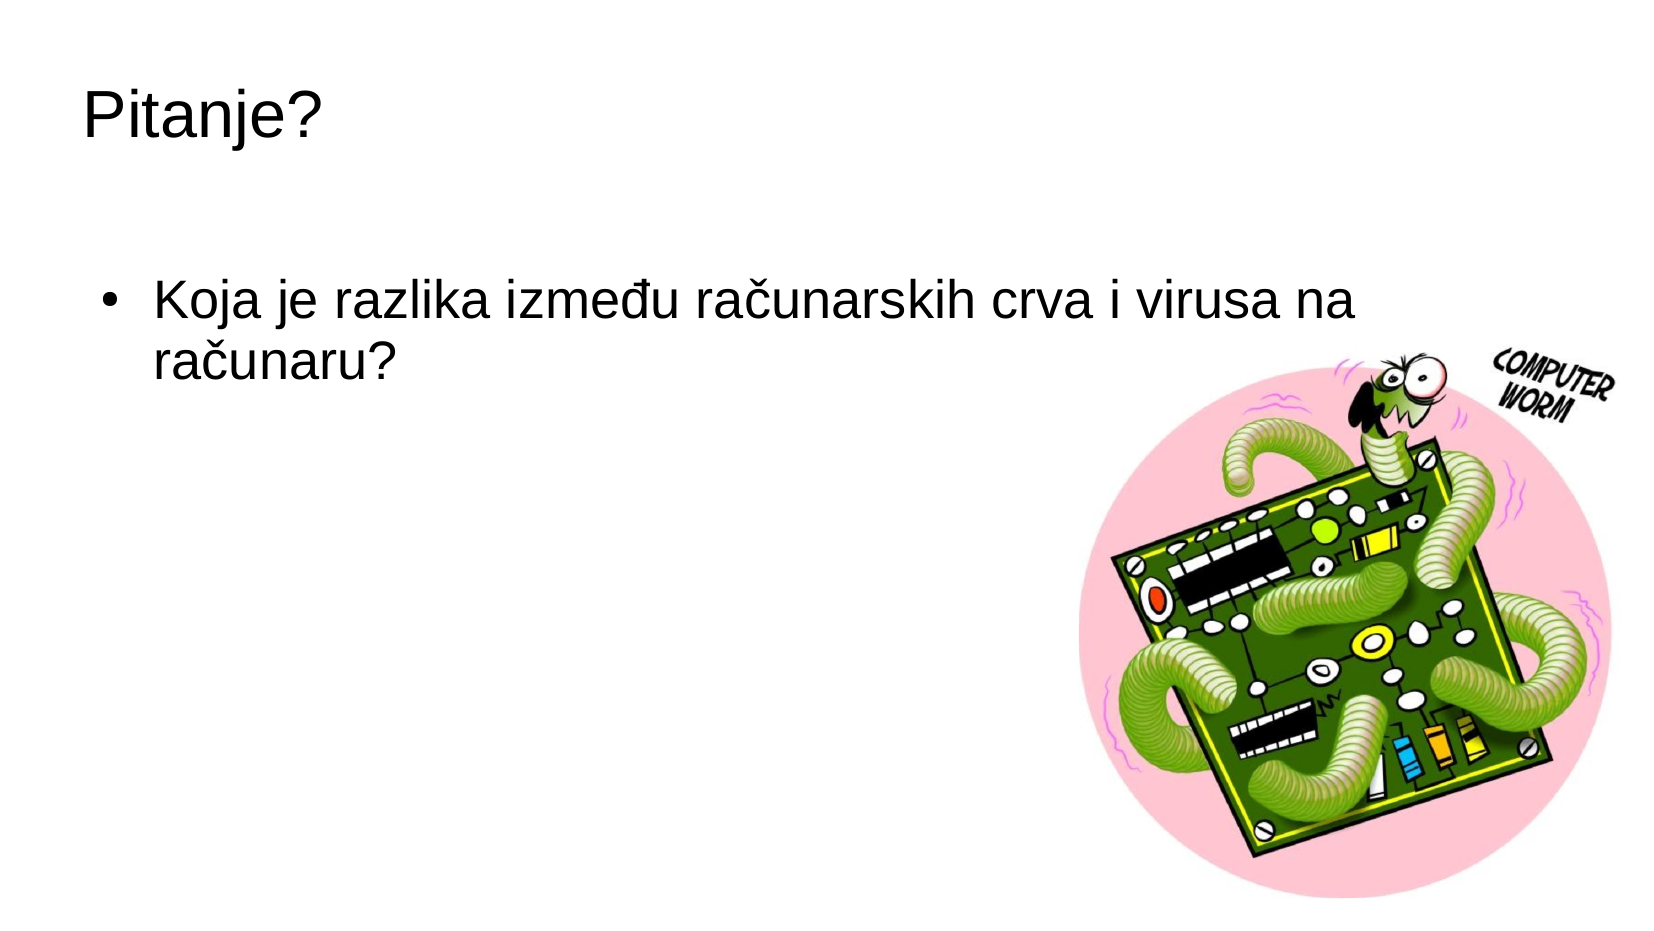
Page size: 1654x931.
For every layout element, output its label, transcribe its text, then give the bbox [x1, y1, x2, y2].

title Pitanje? [82, 37, 1571, 180]
list Koja je razlika između računarskih crva i virusa na računaru? [82, 180, 1571, 720]
picture [1077, 343, 1621, 901]
